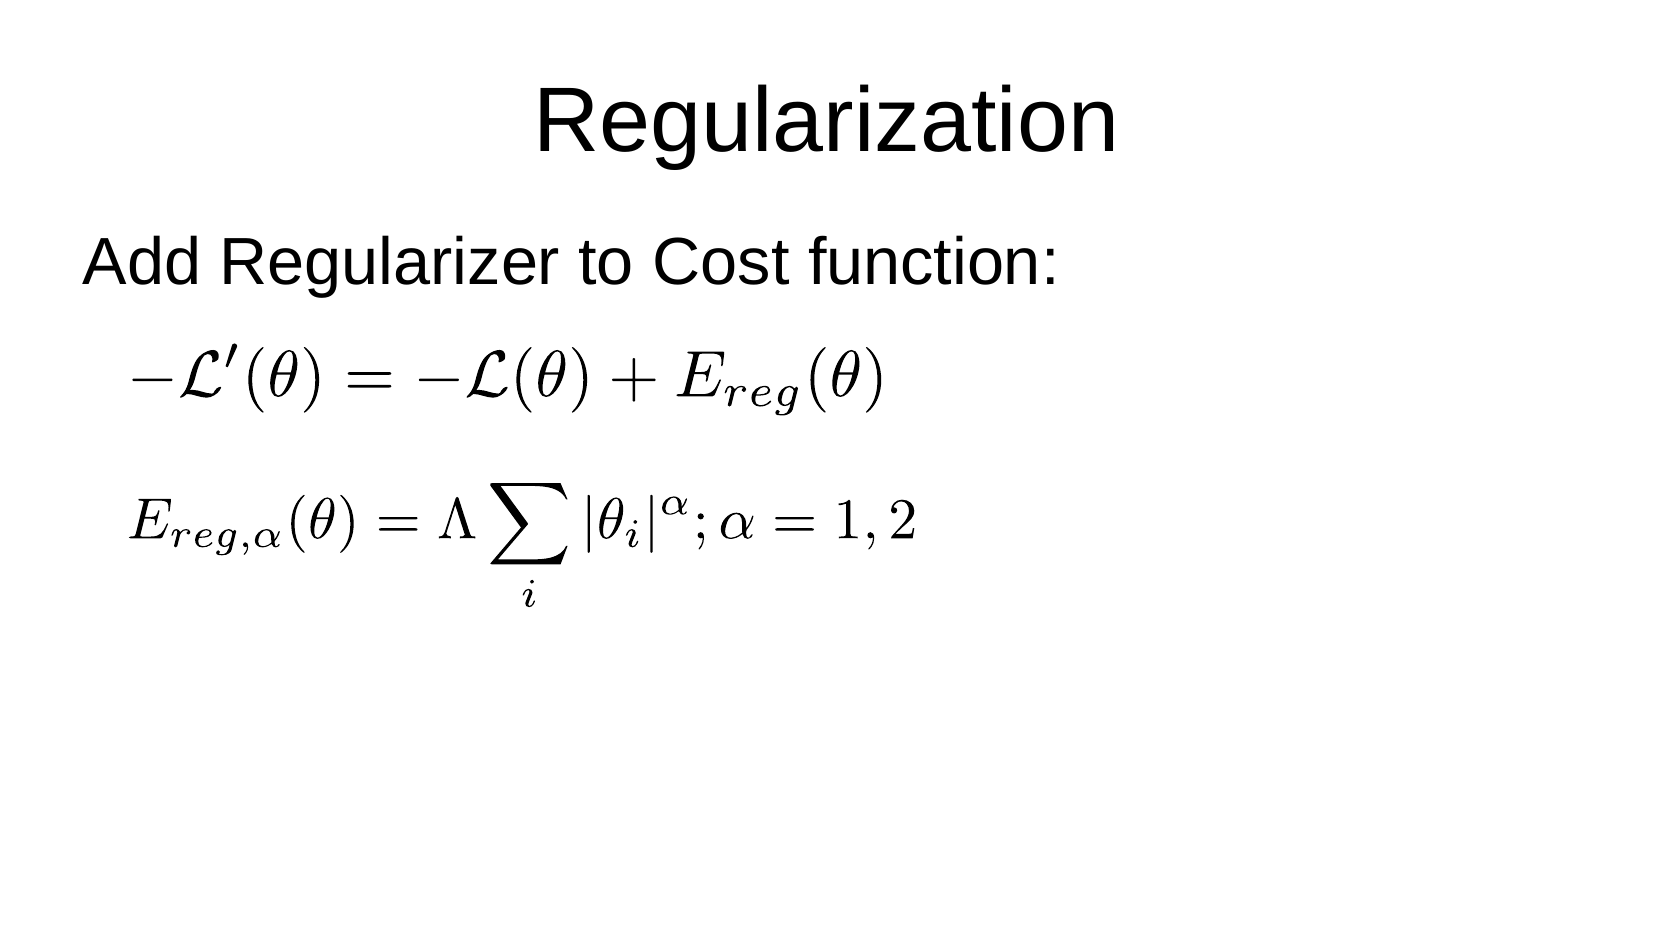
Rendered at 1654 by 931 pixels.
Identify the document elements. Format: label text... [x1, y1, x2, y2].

picture [124, 340, 884, 418]
list Add Regularizer to Cost function: [82, 217, 1571, 758]
title Regularization [82, 37, 1571, 193]
picture [124, 481, 917, 610]
